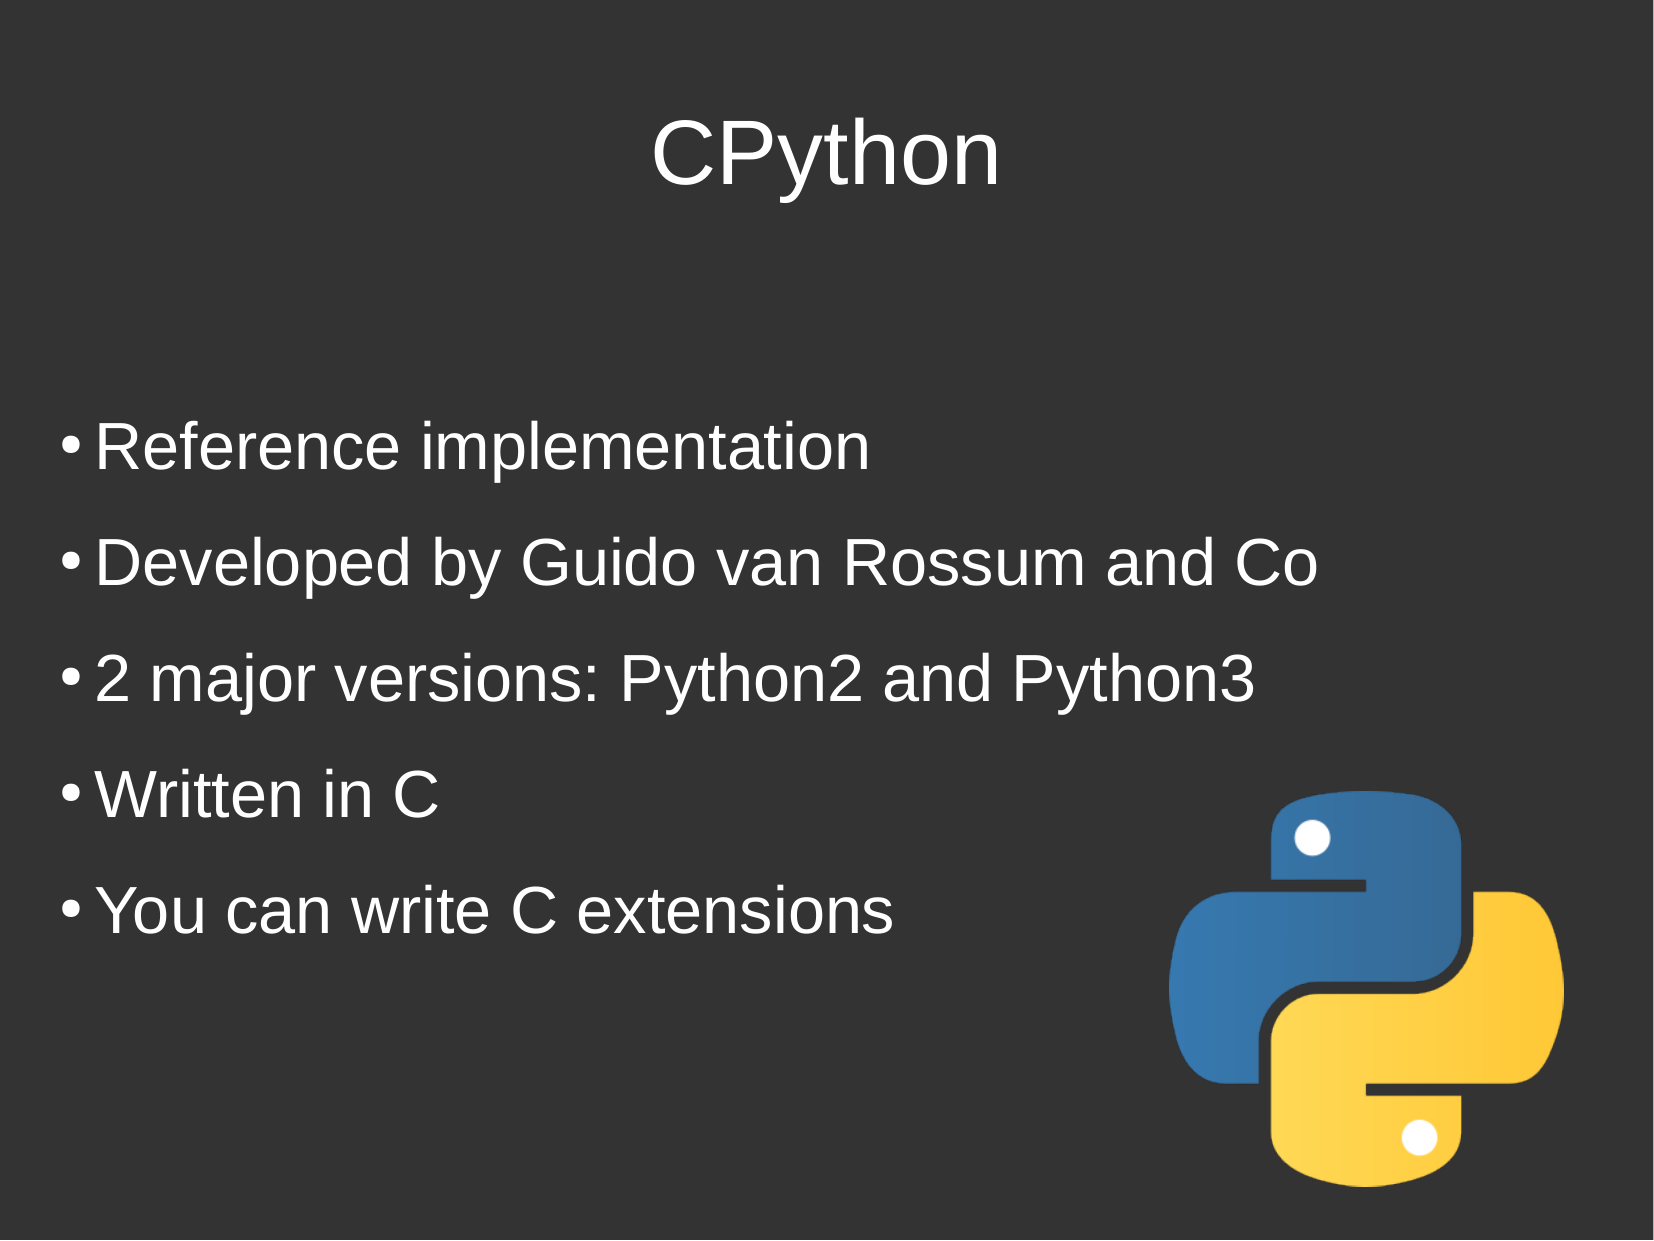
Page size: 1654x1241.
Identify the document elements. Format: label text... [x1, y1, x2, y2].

title CPython [82, 49, 1571, 257]
subtitle Reference implementation Developed by Guido van Rossum and Co 2 major versions: Python2 and Python3 Written in C You can write C extensions [59, 318, 1548, 1039]
picture [1169, 791, 1564, 1187]
